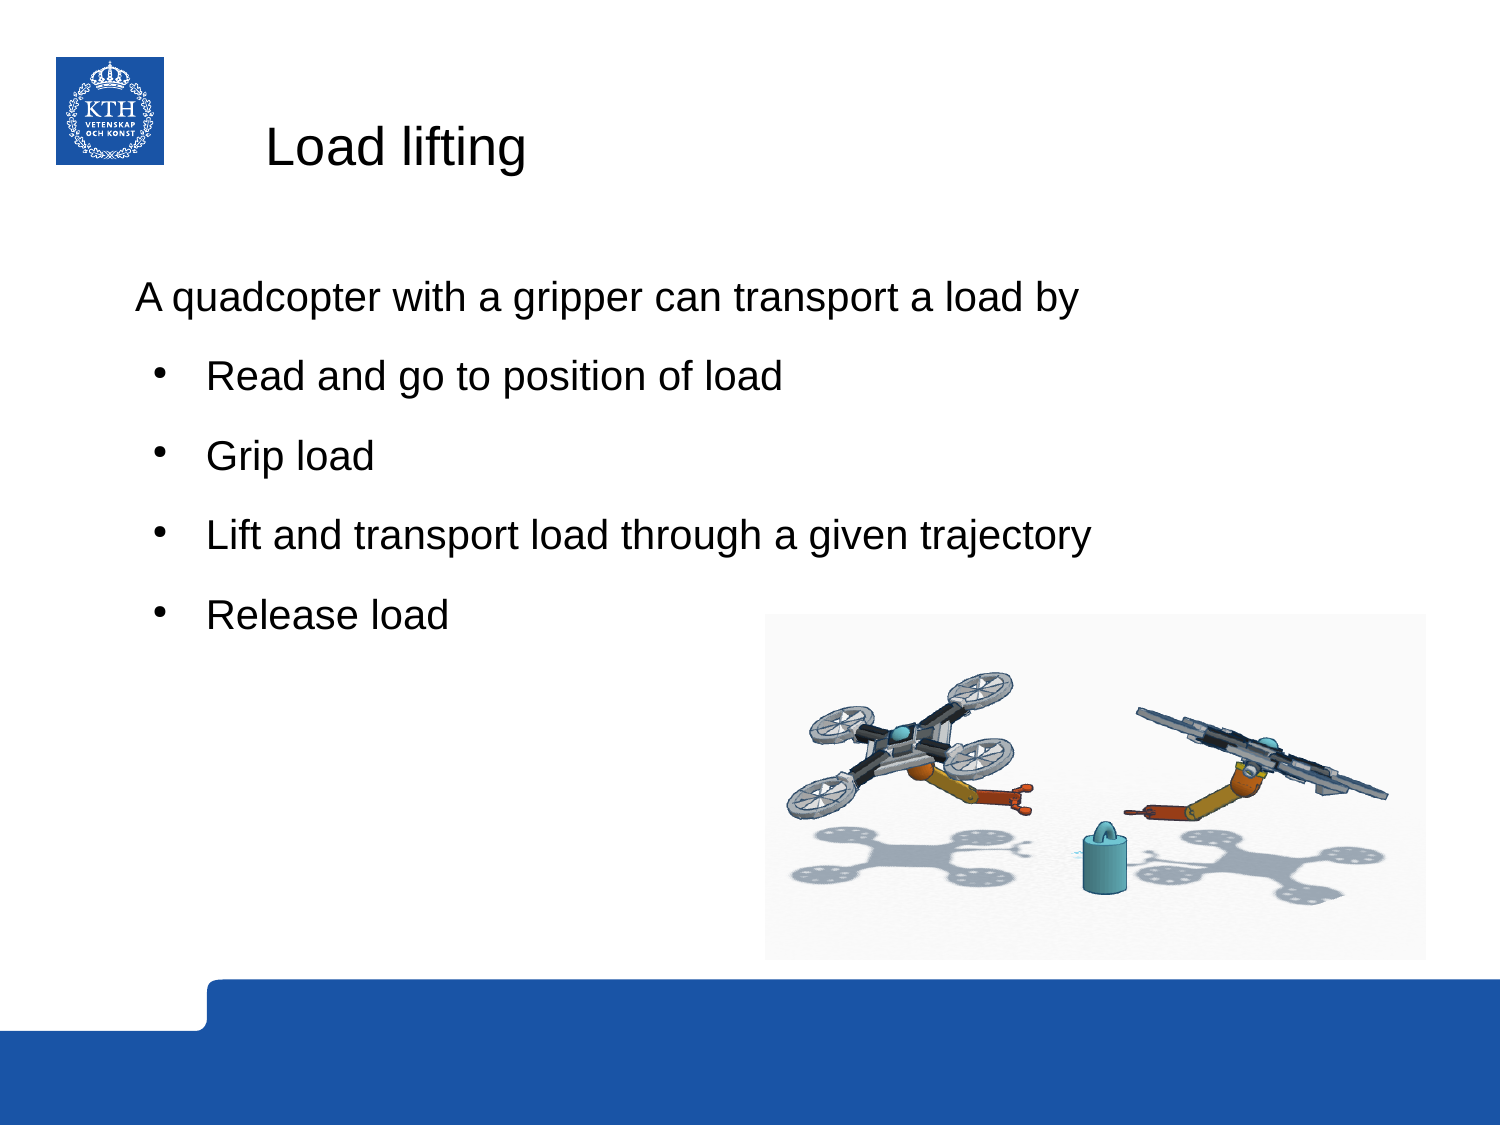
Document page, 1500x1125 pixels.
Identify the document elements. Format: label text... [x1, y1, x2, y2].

picture [765, 614, 1426, 961]
list A quadcopter with a gripper can transport a load by Read and go to position of load Grip load Lift and transport load through a given trajectory Release load [135, 269, 1273, 405]
title Load lifting [265, 66, 1404, 177]
